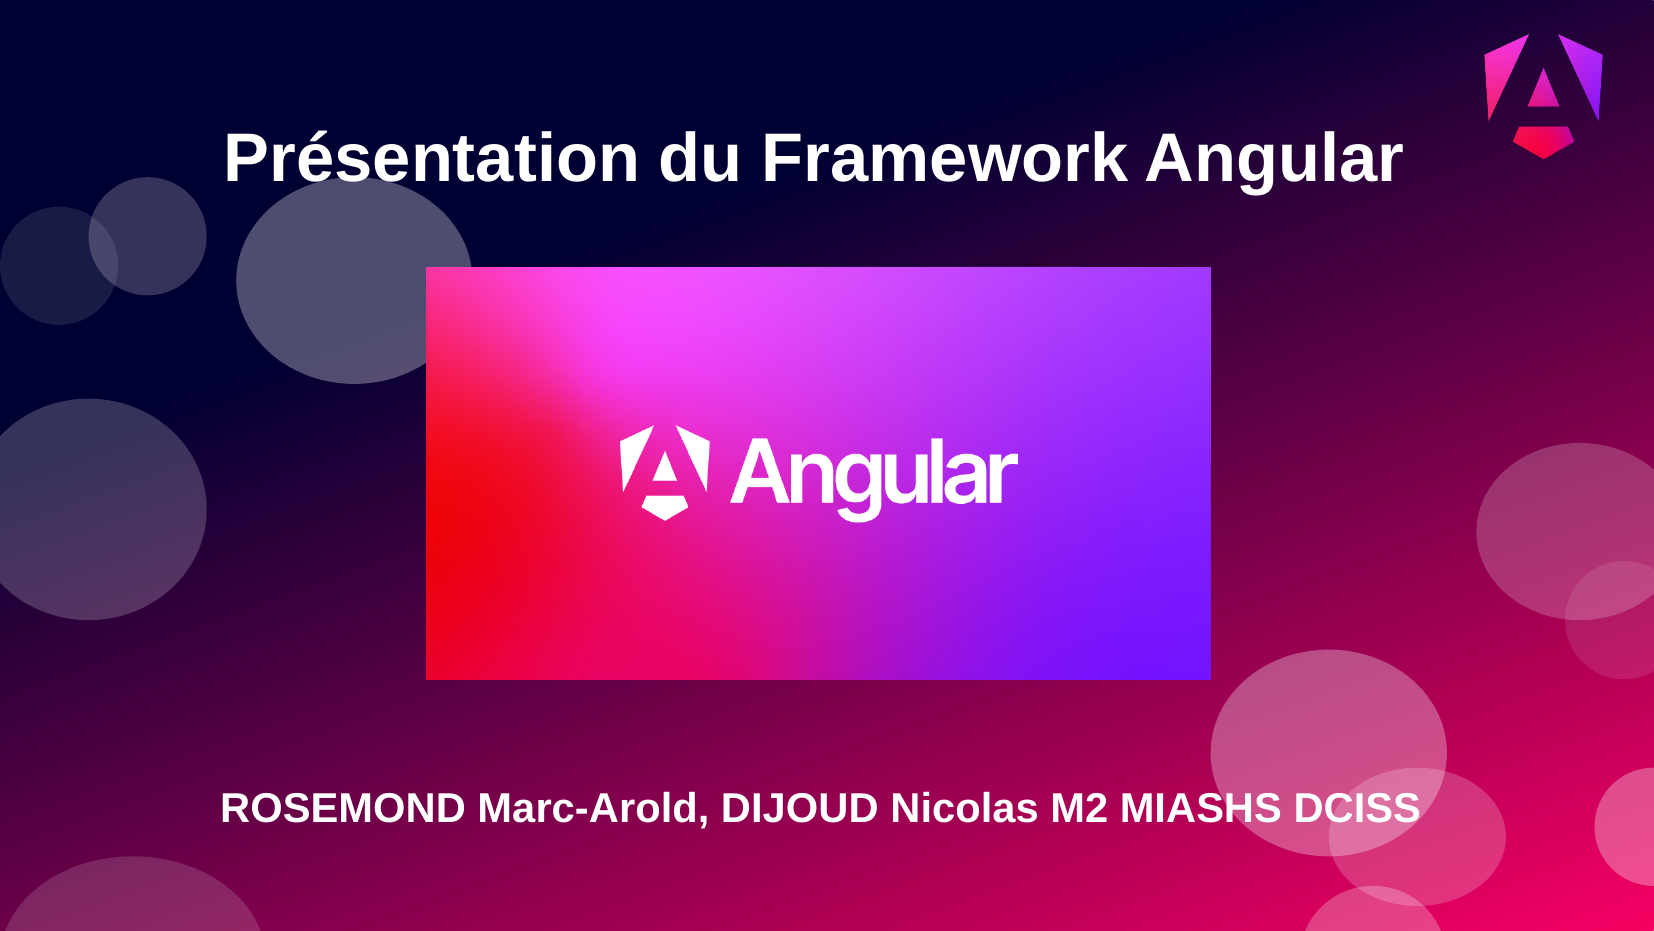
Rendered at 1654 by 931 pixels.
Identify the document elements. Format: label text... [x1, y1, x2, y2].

picture [1462, 15, 1625, 178]
title ROSEMOND Marc-Arold, DIJOUD Nicolas M2 MIASHS DCISS [76, 730, 1565, 886]
title Présentation du Framework Angular [70, 118, 1559, 274]
picture [426, 267, 1211, 680]
